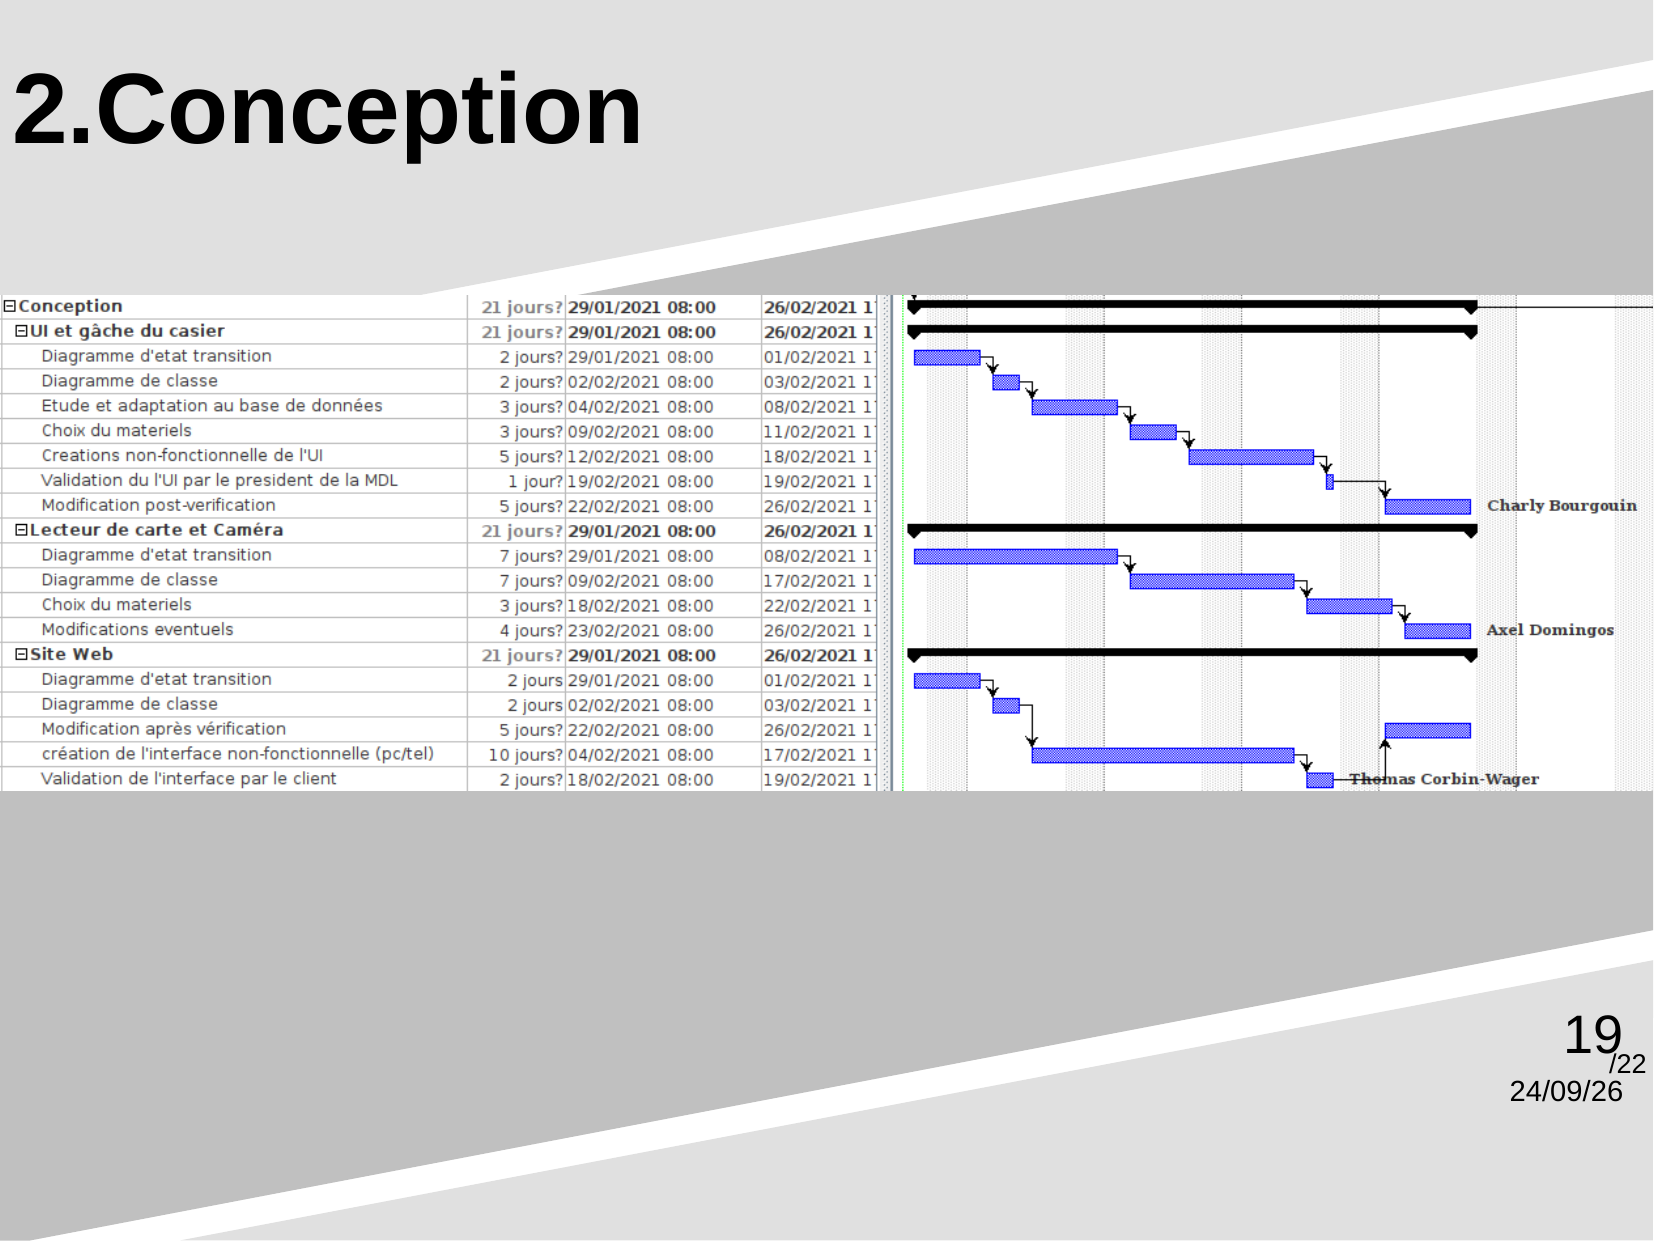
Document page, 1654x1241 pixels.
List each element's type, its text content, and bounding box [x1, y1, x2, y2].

title 2.Conception [12, 5, 1501, 213]
picture [0, 295, 1653, 791]
text_box /22 [1594, 1041, 1653, 1087]
